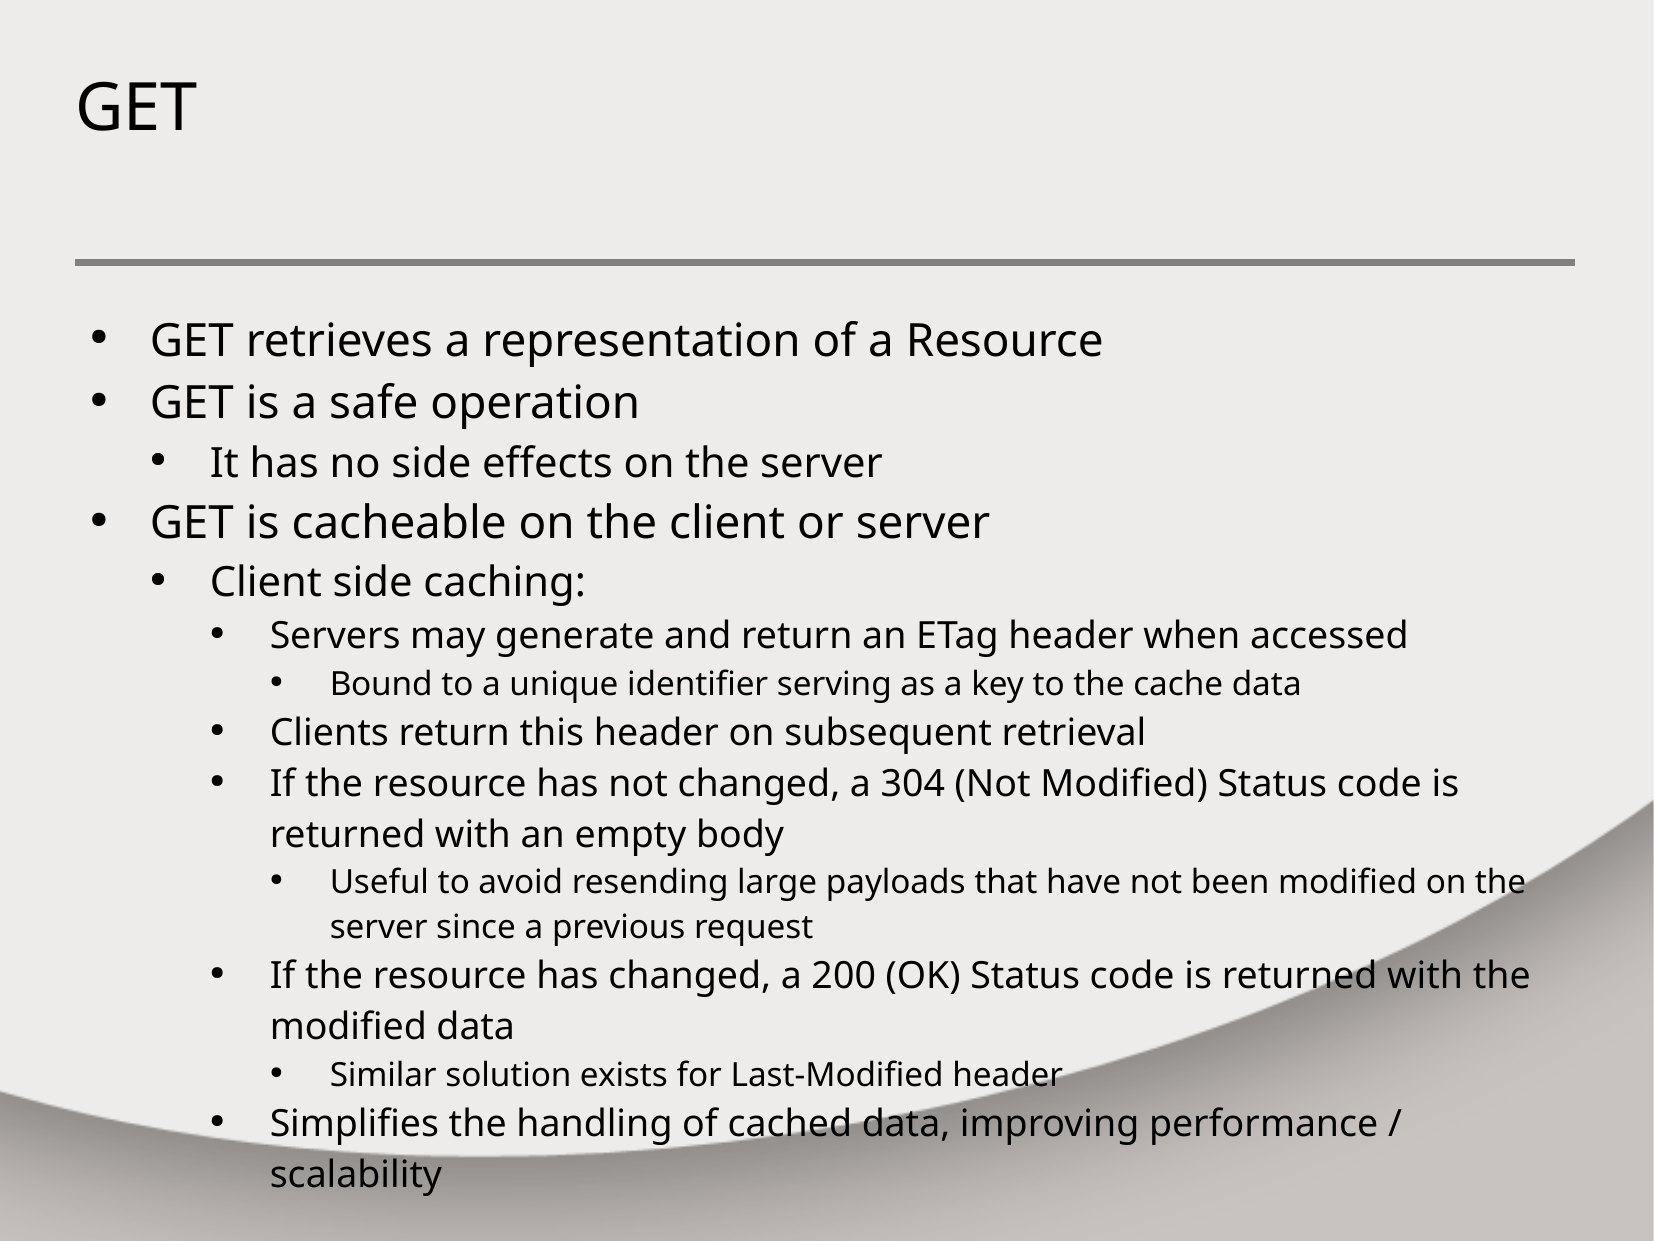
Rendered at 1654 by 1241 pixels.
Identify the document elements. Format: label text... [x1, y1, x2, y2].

text_box GET retrieves a representation of a Resource GET is a safe operation It has no side effects on the server GET is cacheable on the client or server Client side caching: Servers may generate and return an ETag header when accessed Bound to a unique identifier serving as a key to the cache data Clients return this header on subsequent retrieval If the resource has not changed, a 304 (Not Modified) Status code is returned with an empty body Useful to avoid resending large payloads that have not been modified on the server since a previous request If the resource has changed, a 200 (OK) Status code is returned with the modified data Similar solution exists for Last-Modified header Simplifies the handling of cached data, improving performance / scalability [75, 299, 1575, 1163]
title GET [75, 75, 1576, 226]
picture [0, 0, 1654, 1241]
